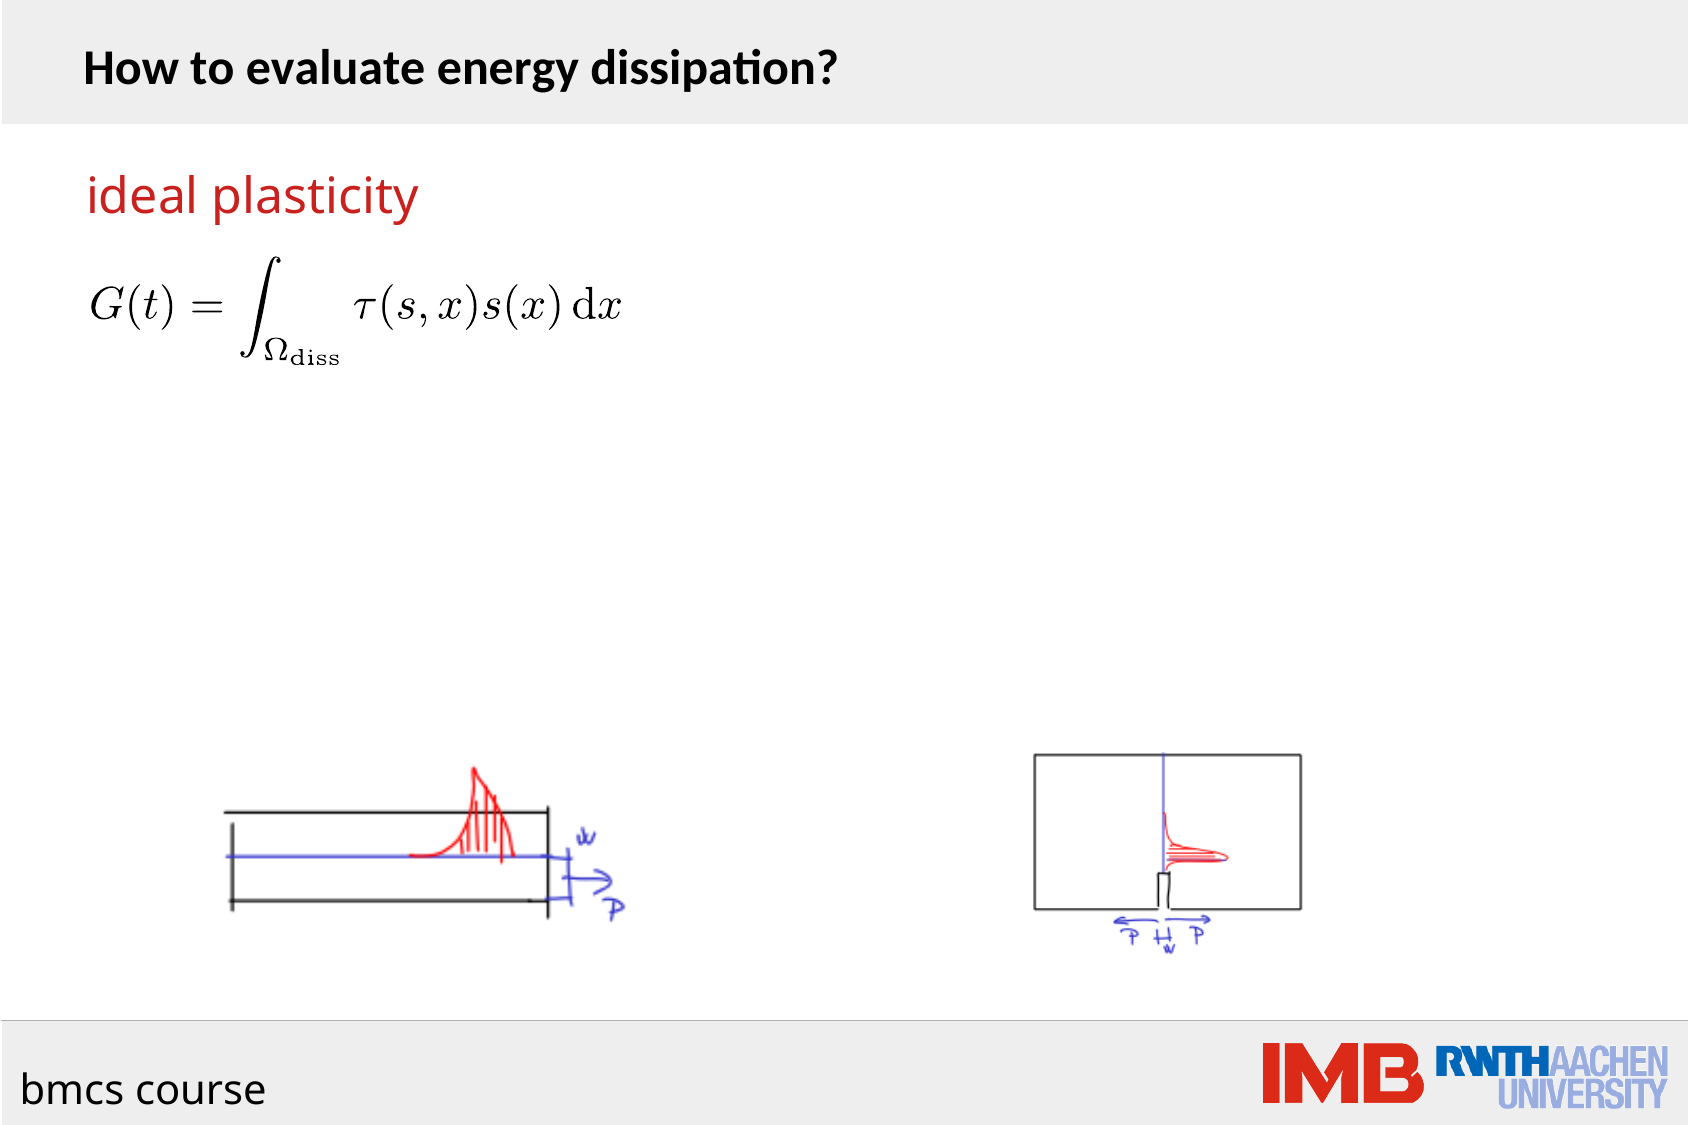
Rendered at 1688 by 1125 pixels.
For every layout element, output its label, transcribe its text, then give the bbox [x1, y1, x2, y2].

picture [88, 256, 624, 365]
picture [218, 753, 636, 935]
text_box ideal plasticity [71, 155, 723, 236]
text_box How to evaluate energy dissipation? [68, 27, 1556, 174]
picture [1436, 1045, 1668, 1109]
picture [1022, 741, 1311, 961]
picture [1263, 1043, 1424, 1103]
